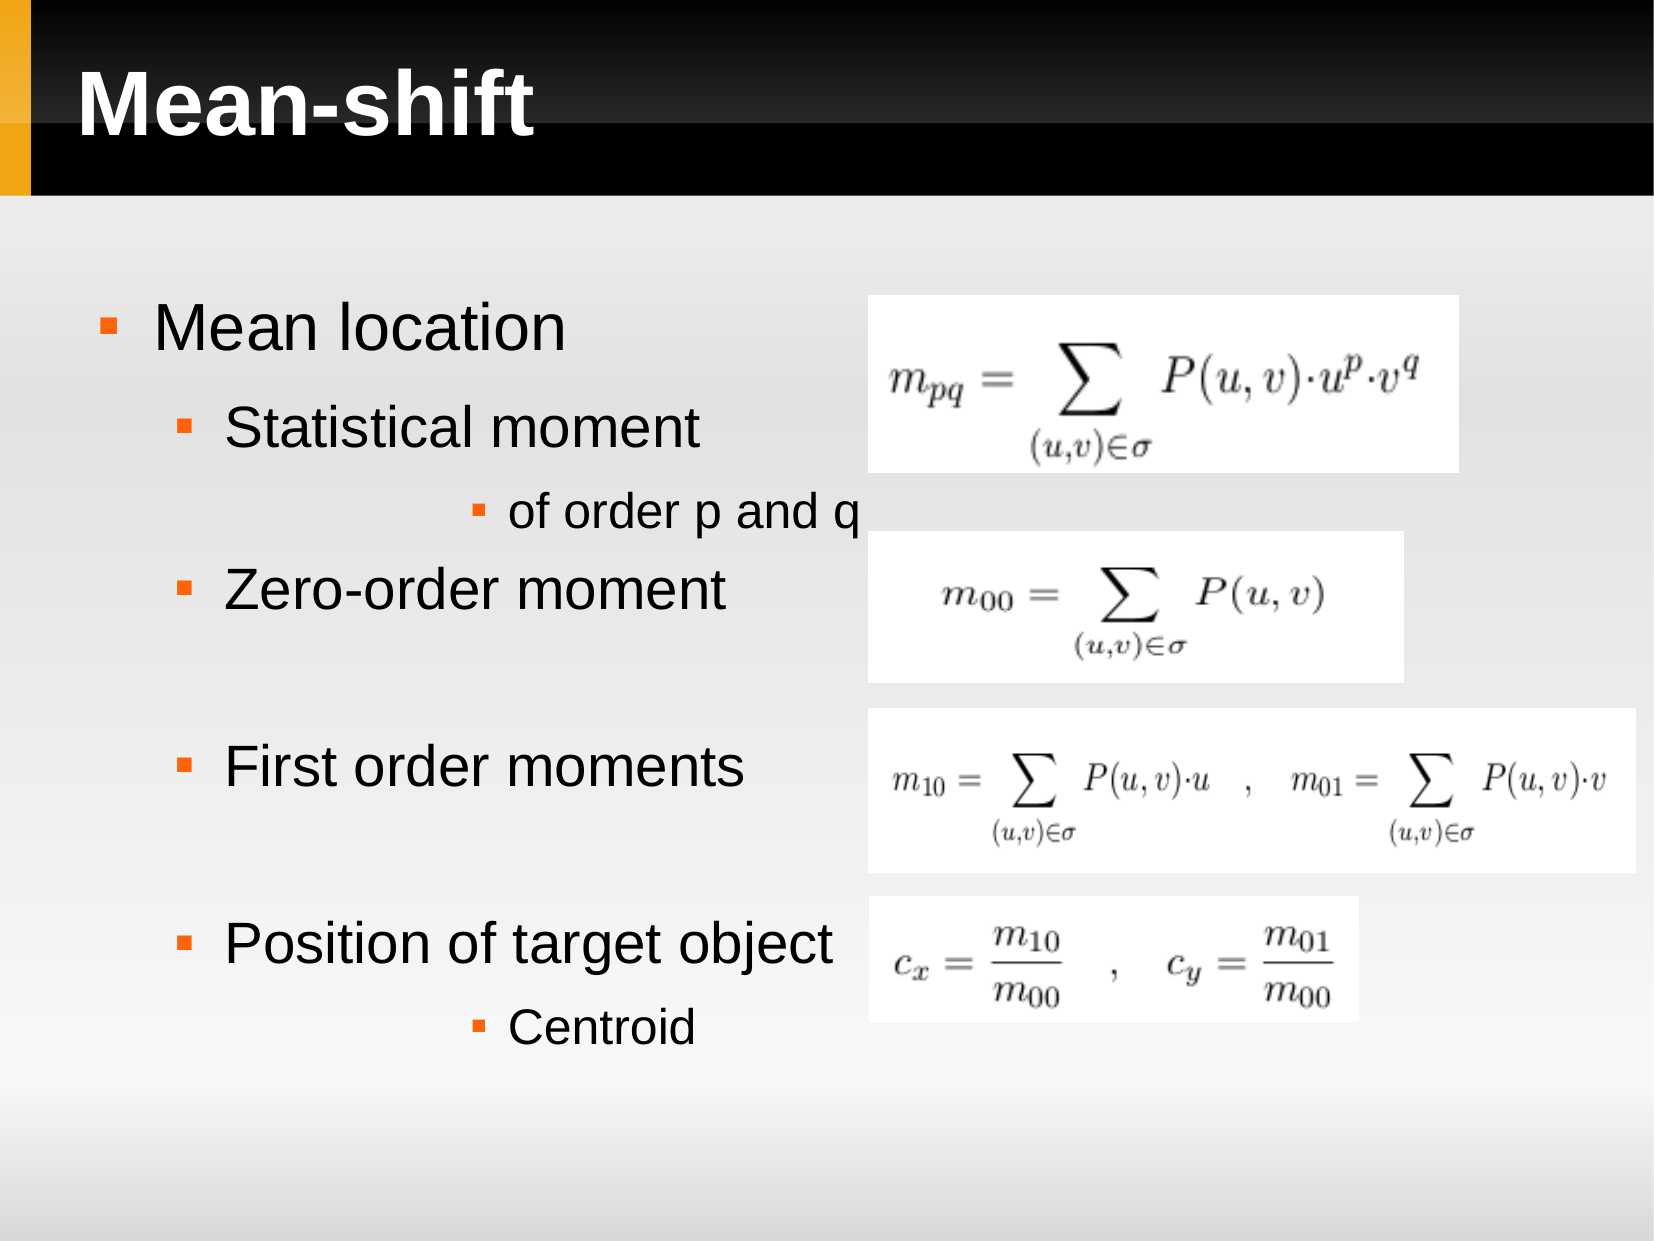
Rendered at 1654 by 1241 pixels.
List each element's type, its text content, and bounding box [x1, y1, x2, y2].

picture [0, 0, 1654, 1241]
title Mean-shift [76, 0, 1565, 208]
list Mean location Statistical moment of order p and q Zero-order moment First order moments Position of target object Centroid [82, 290, 1571, 1109]
